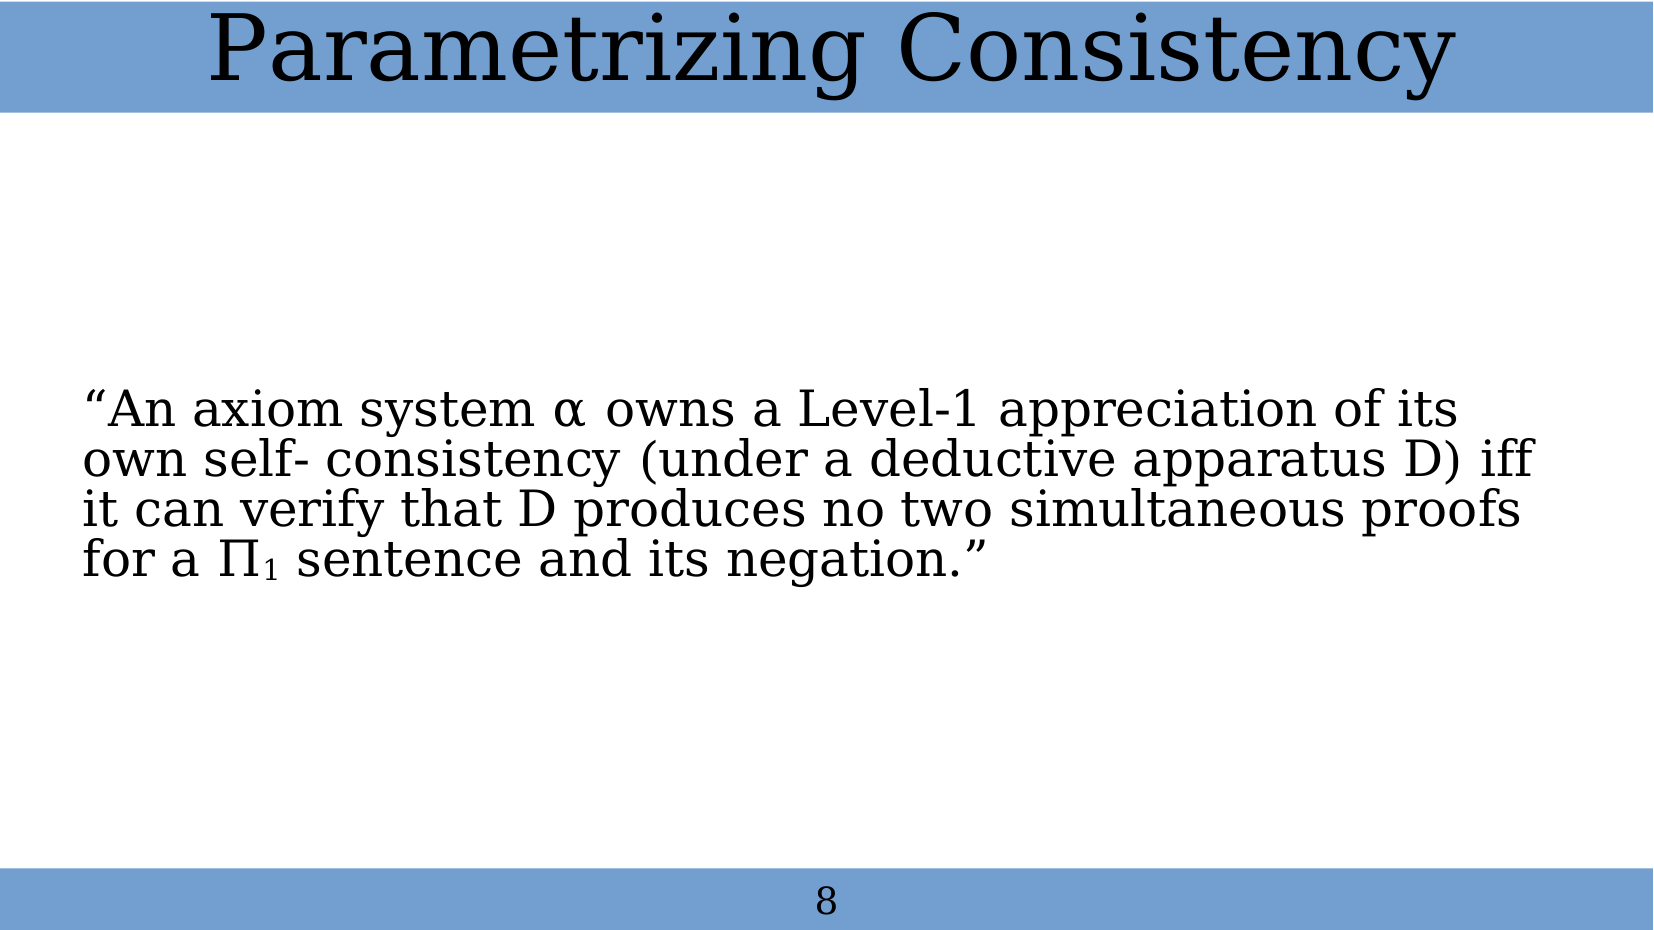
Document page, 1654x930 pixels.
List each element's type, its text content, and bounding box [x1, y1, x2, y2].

text_box [0, 868, 1653, 930]
text_box 8 [770, 877, 883, 930]
subtitle “An axiom system α owns a Level-1 appreciation of its own self- consistency (under a deductive apparatus D) iff it can verify that D produces no two simultaneous proofs for a Π1 sentence and its negation.” [82, 212, 1571, 763]
title [0, 1, 1653, 113]
text_box Parametrizing Consistency [167, 0, 1498, 107]
